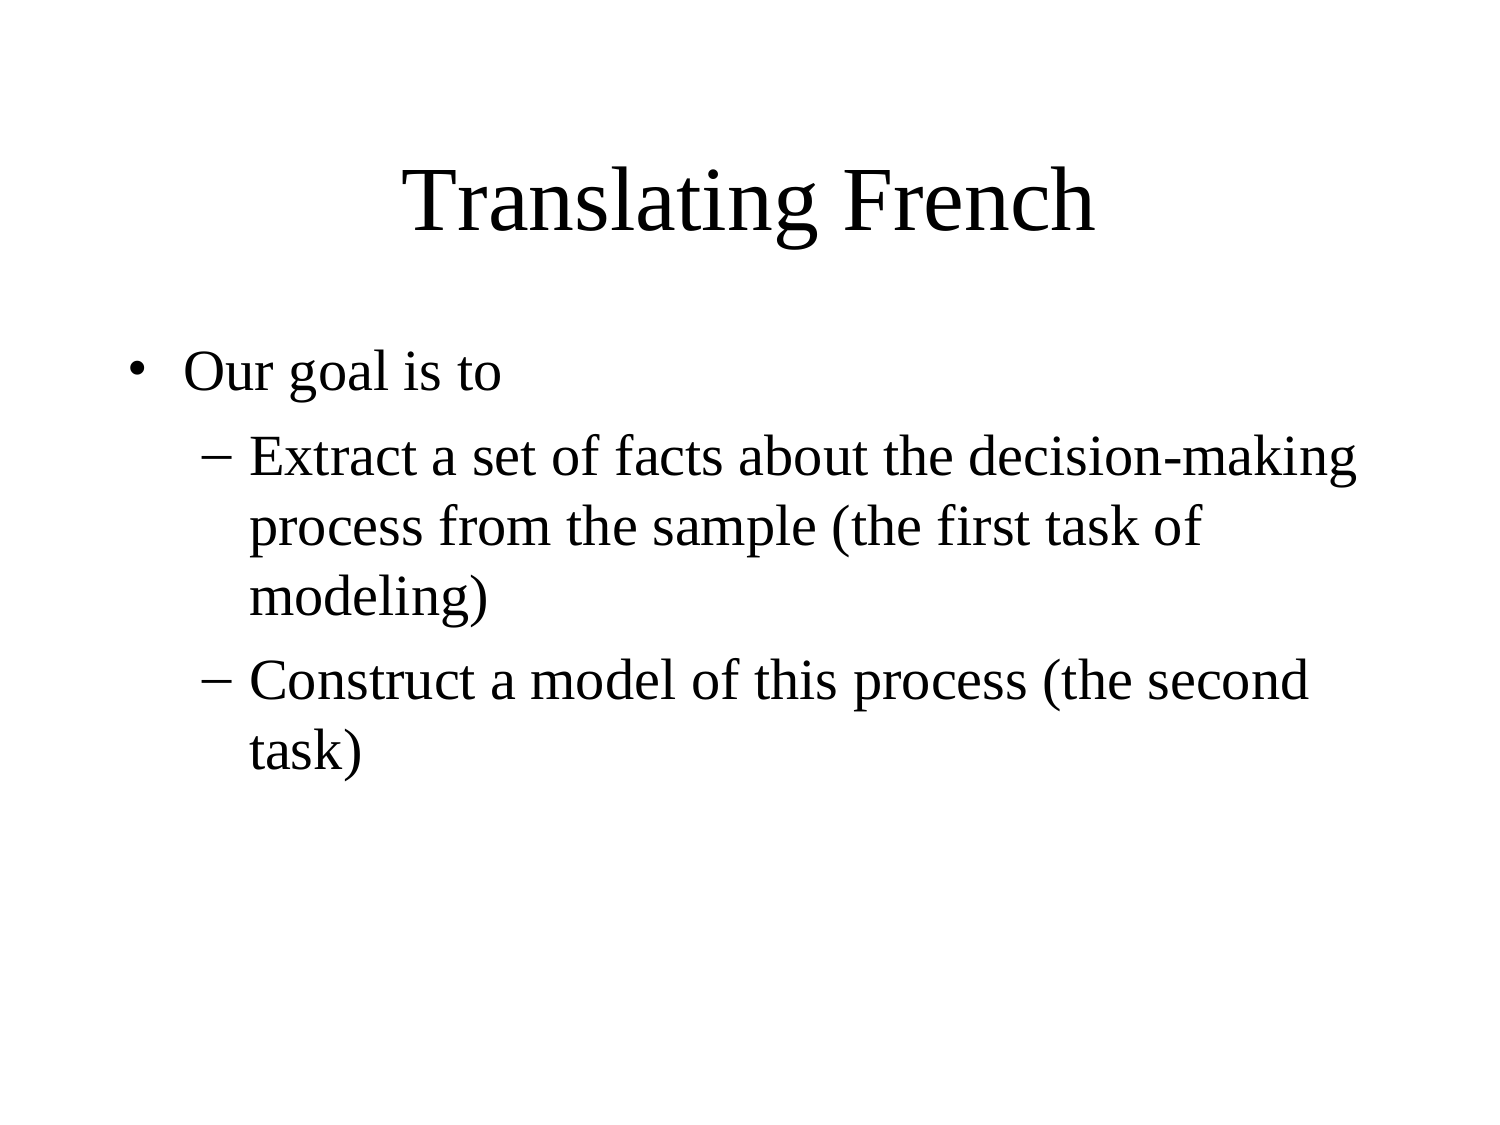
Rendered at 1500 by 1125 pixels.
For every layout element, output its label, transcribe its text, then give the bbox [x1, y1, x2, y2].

title Translating French [112, 99, 1388, 288]
list Our goal is to Extract a set of facts about the decision-making process from the sample (the first task of modeling) Construct a model of this process (the second task) [112, 324, 1388, 1001]
